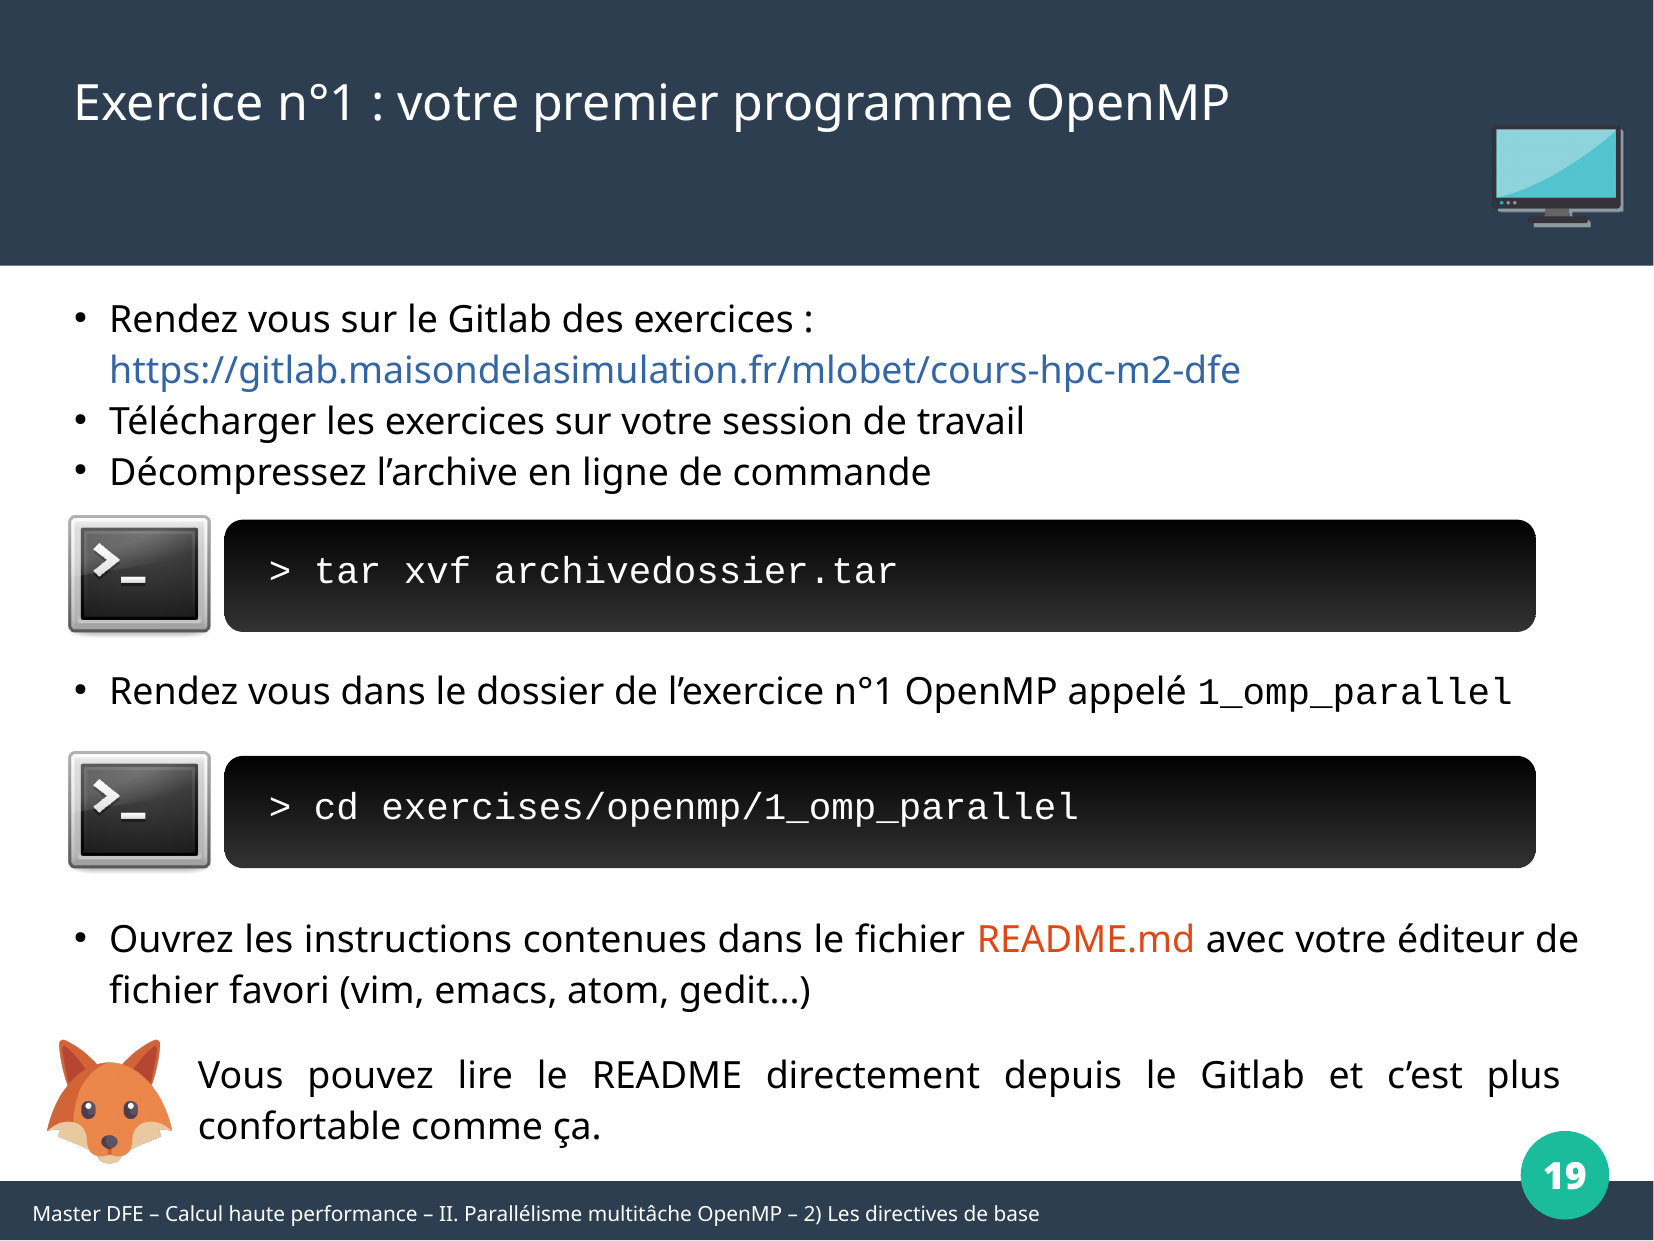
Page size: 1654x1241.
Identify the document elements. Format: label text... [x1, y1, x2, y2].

text_box Master DFE – Calcul haute performance – II. Parallélisme multitâche OpenMP – 2) Les directives de base [17, 1191, 1436, 1235]
text_box [224, 519, 1536, 632]
picture [65, 751, 213, 875]
text_box [224, 755, 1536, 869]
text_box Ouvrez les instructions contenues dans le fichier README.md avec votre éditeur de fichier favori (vim, emacs, atom, gedit...) [59, 905, 1595, 1022]
text_box Vous pouvez lire le README directement depuis le Gitlab et c’est plus confortable comme ça. [183, 1041, 1577, 1158]
text_box Exercice n°1 : votre premier programme OpenMP [59, 59, 1477, 187]
picture [1483, 100, 1630, 249]
picture [47, 1039, 172, 1164]
text_box > cd exercises/openmp/1_omp_parallel [254, 781, 1524, 875]
text_box > tar xvf archivedossier.tar [253, 545, 1524, 638]
text_box Rendez vous dans le dossier de l’exercice n°1 OpenMP appelé 1_omp_parallel [59, 657, 1595, 751]
text_box Rendez vous sur le Gitlab des exercices : https://gitlab.maisondelasimulation.fr/mlobet/cours-hpc-m2-dfe Télécharger les exercices sur votre session de travail Décompressez l’archive en ligne de commande [59, 285, 1619, 504]
picture [65, 515, 213, 638]
